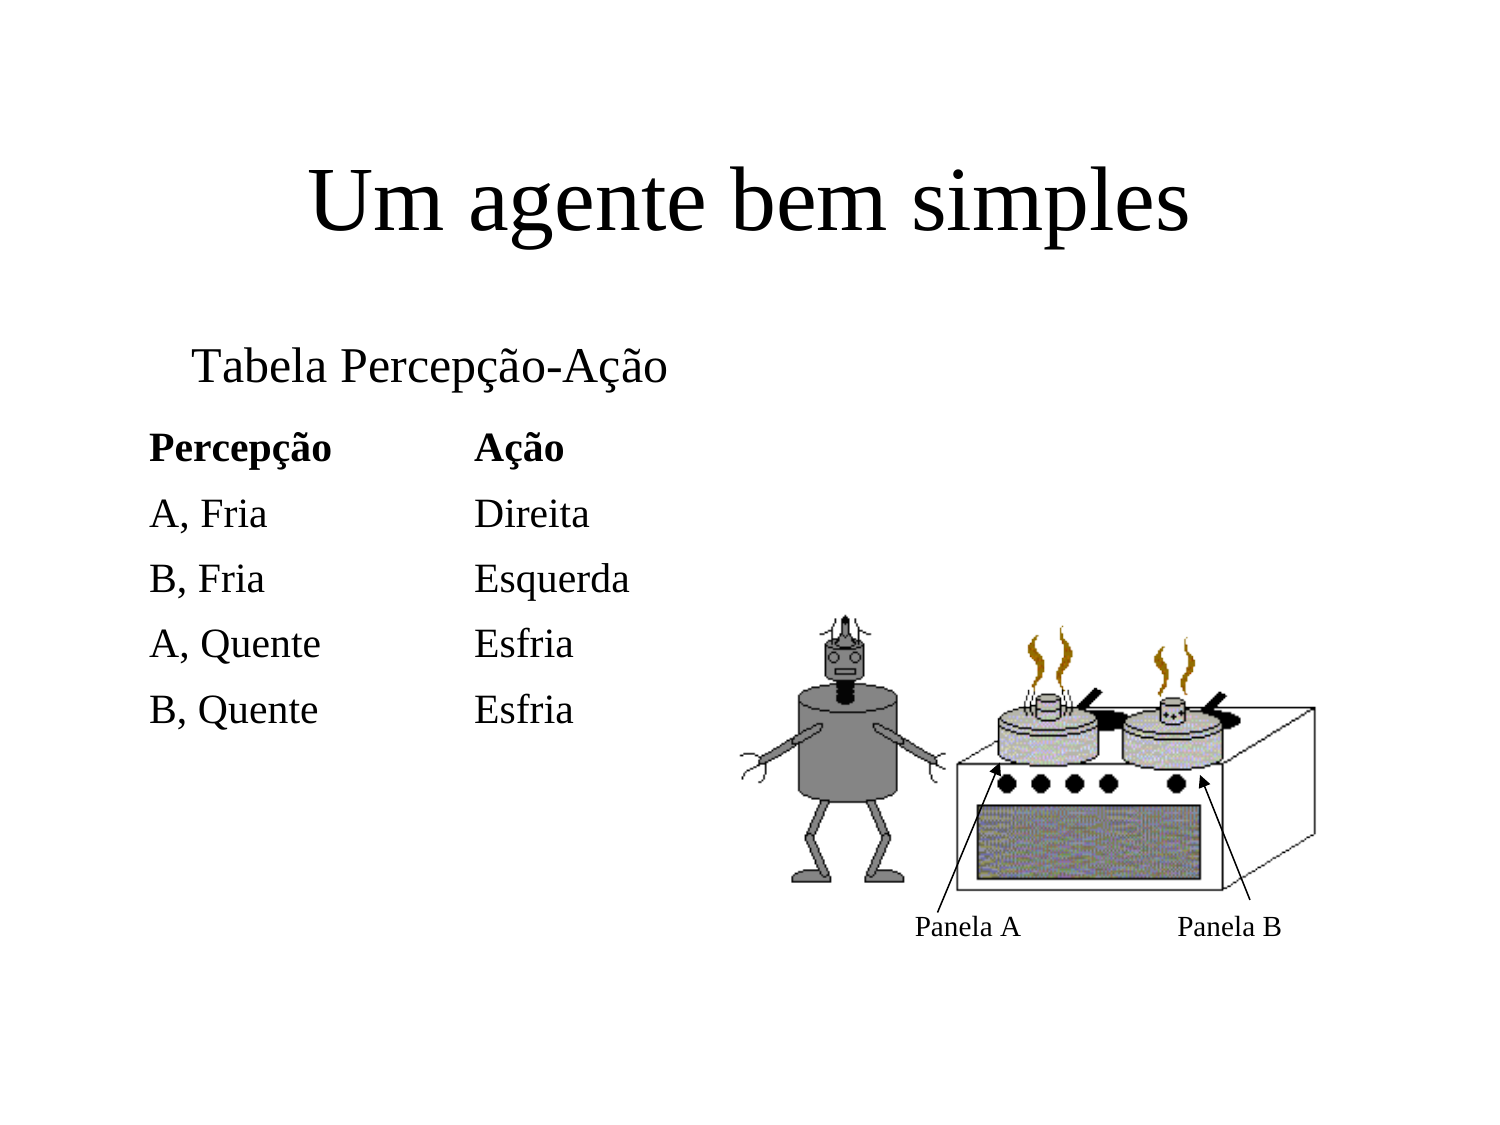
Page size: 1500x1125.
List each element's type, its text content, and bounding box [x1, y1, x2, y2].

table_cell B, Quente [134, 674, 459, 739]
text_box Panela B [1162, 899, 1298, 951]
text_box Panela A [900, 899, 1037, 951]
picture [737, 612, 1322, 901]
table_cell Esquerda [459, 543, 784, 609]
table_cell A, Fria [134, 478, 459, 543]
table_cell B, Fria [134, 543, 459, 609]
title Um agente bem simples [112, 99, 1388, 288]
text_box Tabela Percepção-Ação [177, 324, 684, 400]
table_header Ação [459, 412, 784, 478]
table_cell Esfria [459, 674, 737, 739]
table_header Percepção [134, 412, 459, 478]
table_cell Direita [459, 478, 784, 543]
table_cell Esfria [459, 609, 784, 674]
table_cell A, Quente [134, 609, 459, 674]
